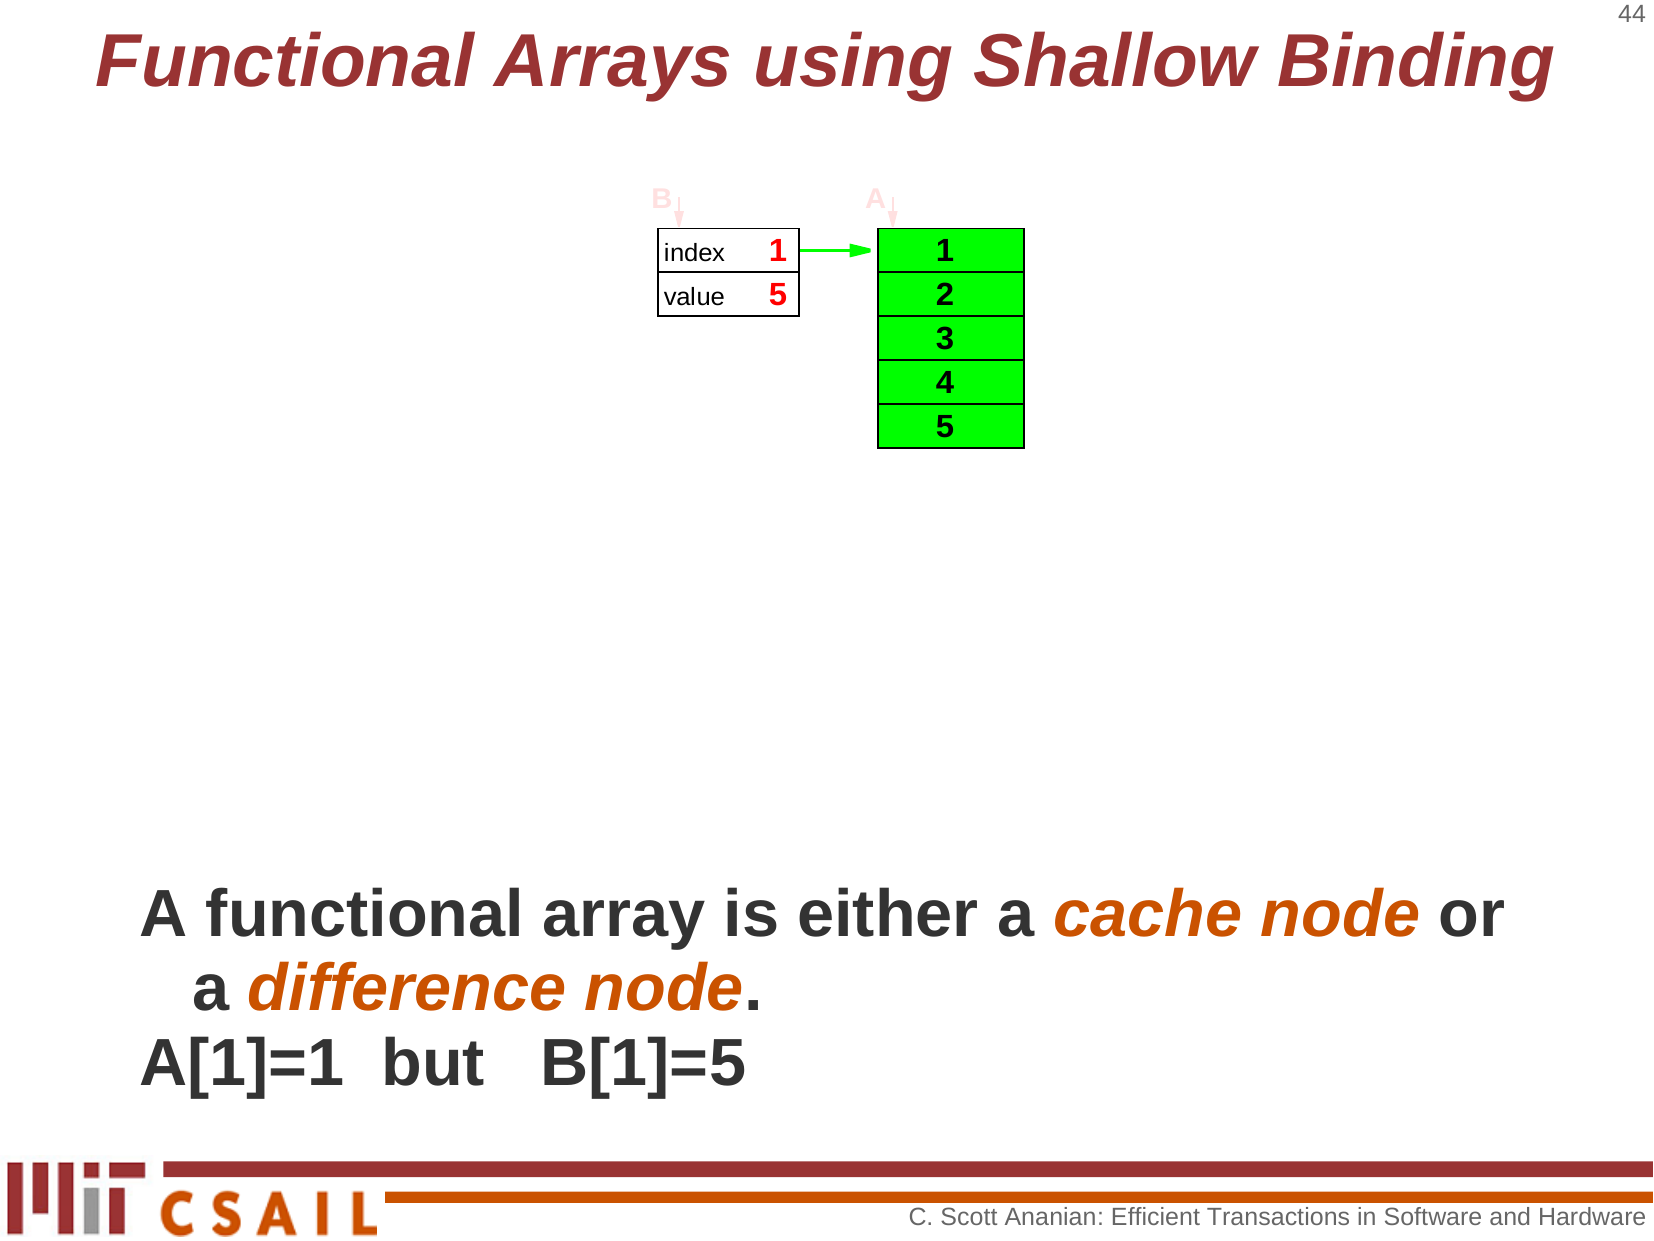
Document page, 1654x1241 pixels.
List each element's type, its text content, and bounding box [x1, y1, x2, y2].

list A functional array is either a cache node or a difference node. A[1]=1 but B[1]=5 [121, 875, 1561, 1133]
title Functional Arrays using Shallow Binding [0, 0, 1653, 121]
picture [421, 175, 1278, 476]
picture [0, 1155, 377, 1237]
